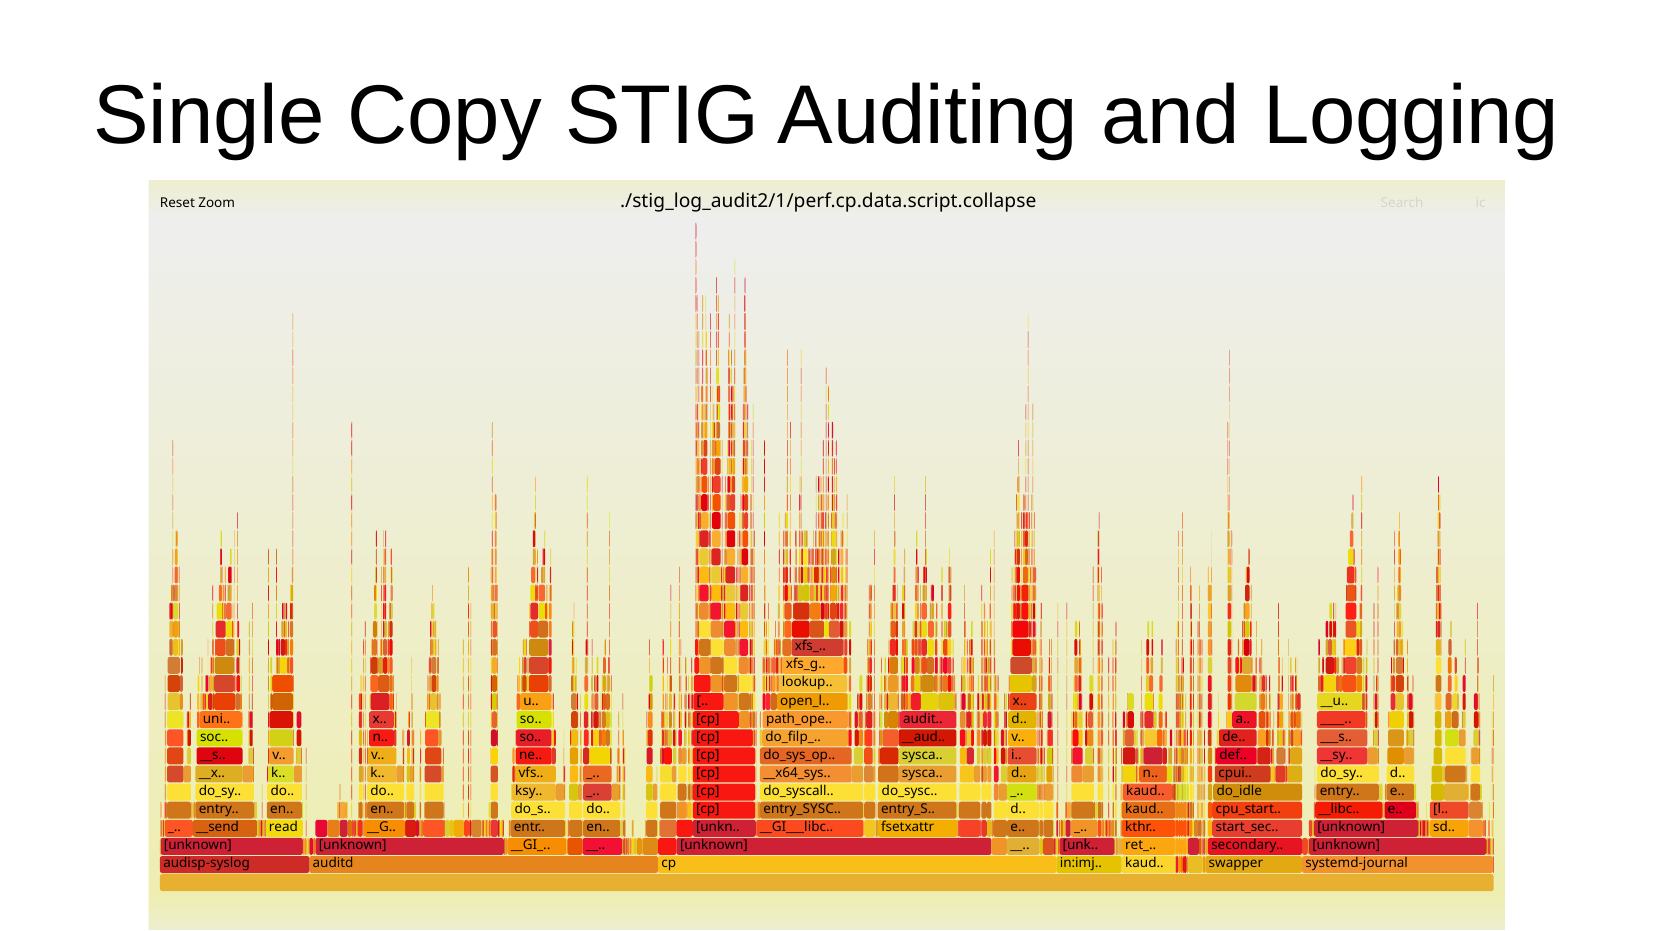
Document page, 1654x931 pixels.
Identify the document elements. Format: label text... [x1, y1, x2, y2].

title Single Copy STIG Auditing and Logging [82, 37, 1571, 193]
picture [148, 180, 1506, 931]
